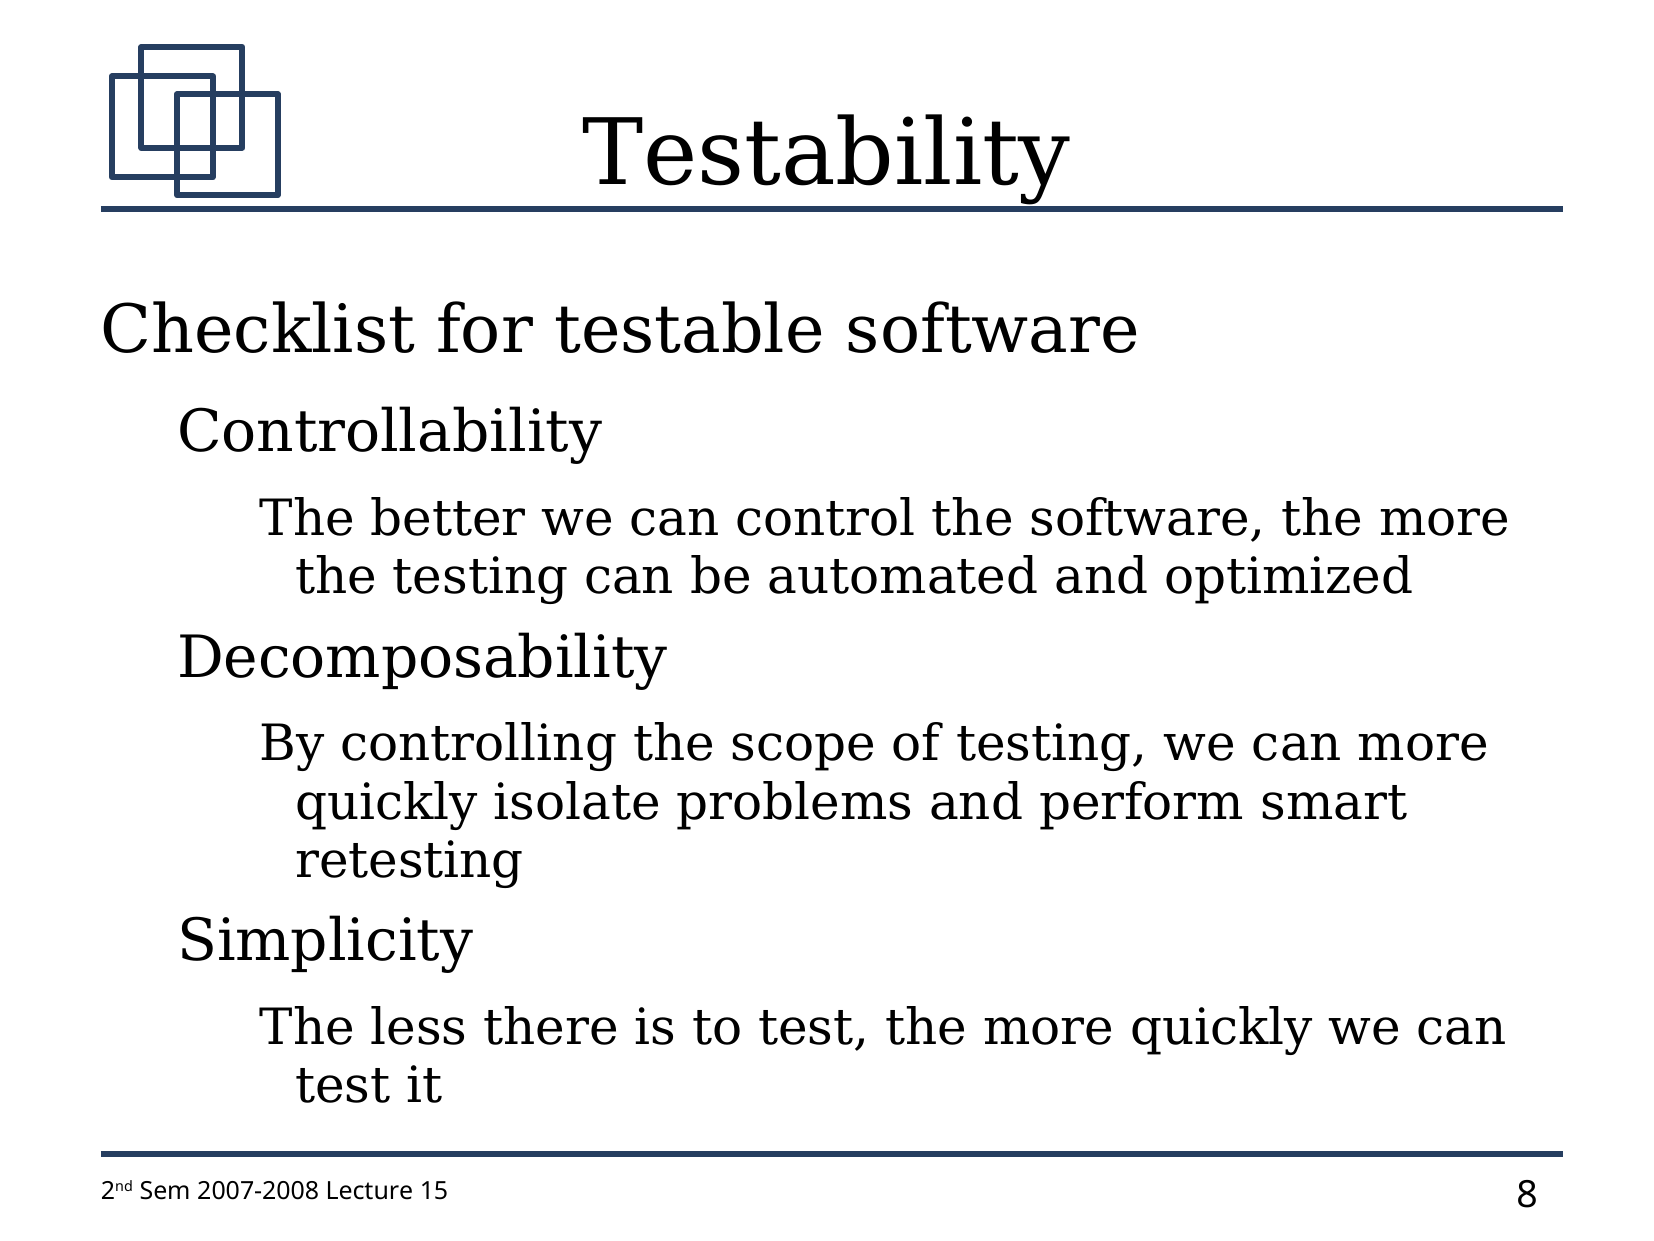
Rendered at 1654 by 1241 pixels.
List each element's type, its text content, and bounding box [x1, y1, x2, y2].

list Checklist for testable software Controllability The better we can control the software, the more the testing can be automated and optimized Decomposability By controlling the scope of testing, we can more quickly isolate problems and perform smart retesting Simplicity The less there is to test, the more quickly we can test it [82, 290, 1571, 1115]
title Testability [82, 49, 1571, 257]
